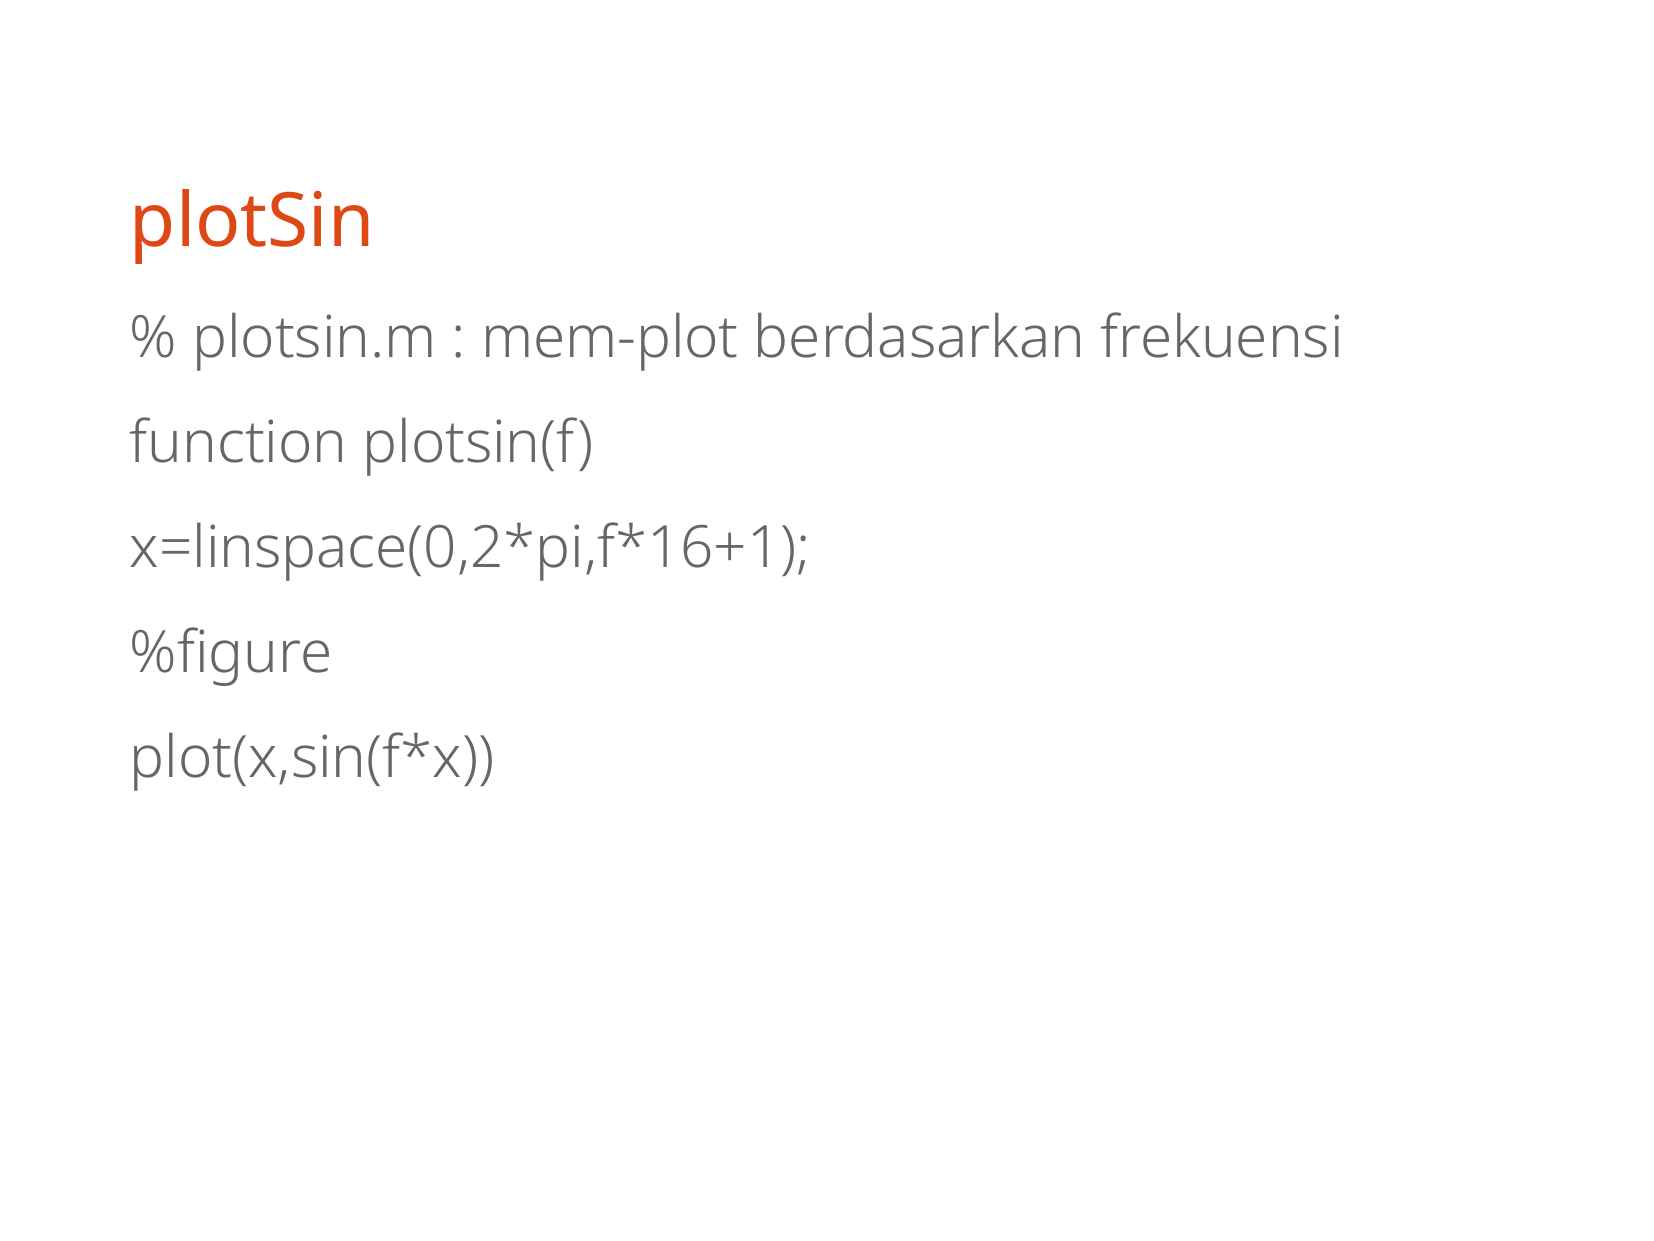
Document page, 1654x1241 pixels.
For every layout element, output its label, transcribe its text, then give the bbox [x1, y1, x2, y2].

title plotSin [129, 153, 1518, 281]
list % plotsin.m : mem-plot berdasarkan frekuensi function plotsin(f) x=linspace(0,2*pi,f*16+1); %figure plot(x,sin(f*x)) [129, 295, 1518, 1010]
